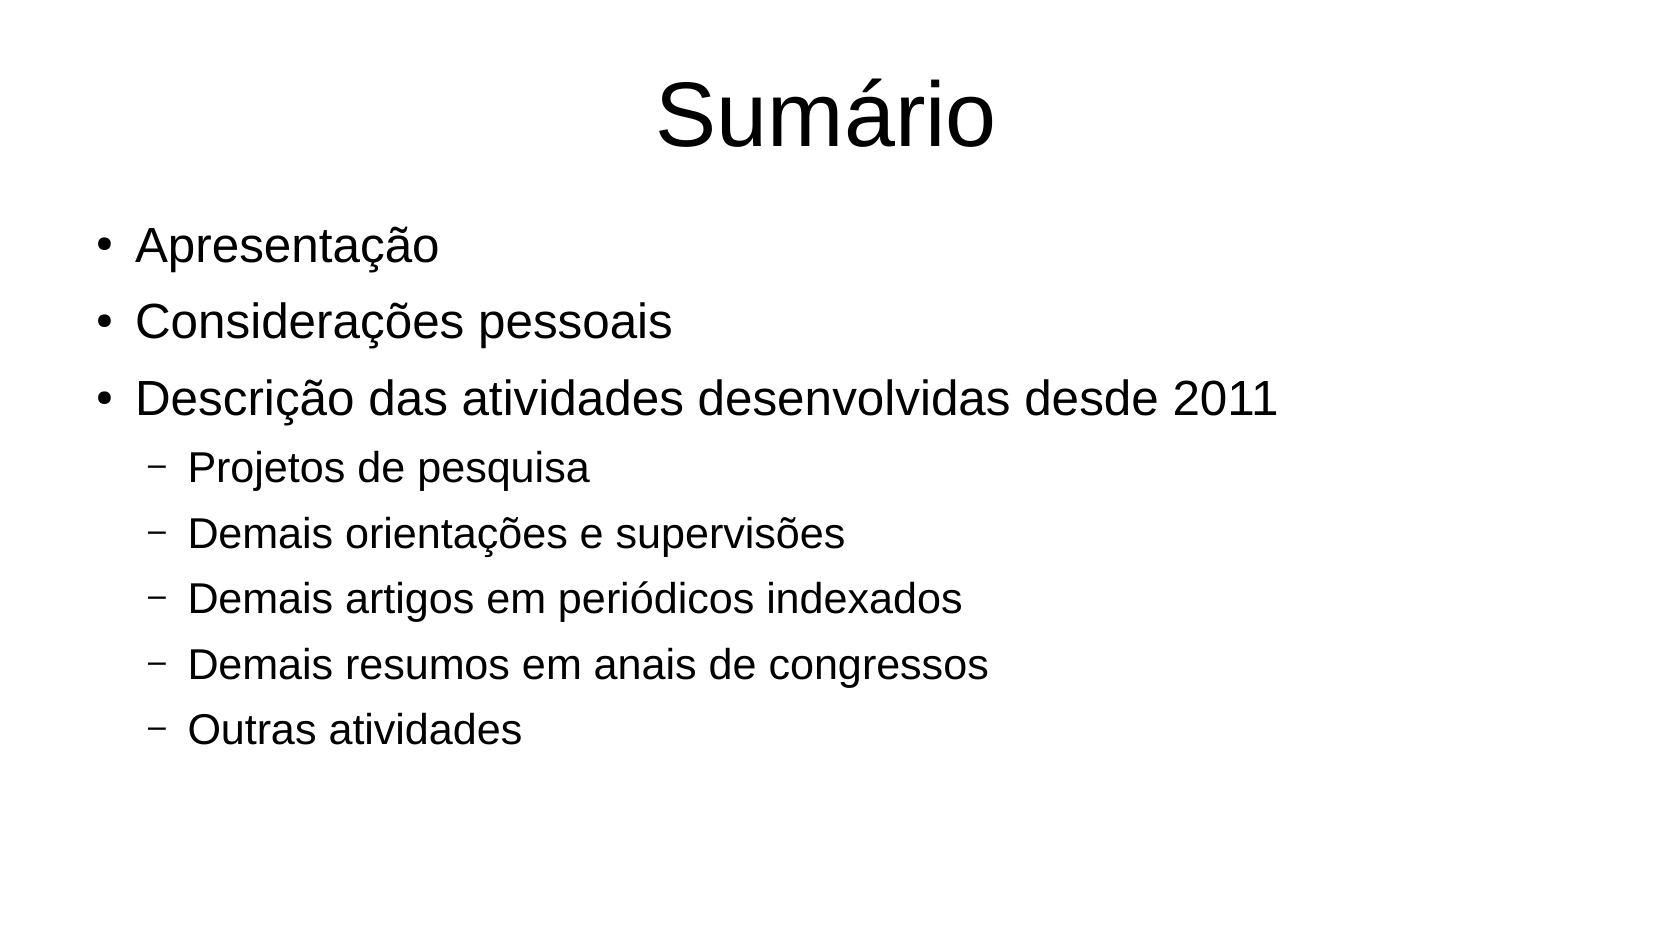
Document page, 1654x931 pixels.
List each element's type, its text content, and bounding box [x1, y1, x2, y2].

title Sumário [82, 37, 1571, 193]
list Apresentação Considerações pessoais Descrição das atividades desenvolvidas desde 2011 Projetos de pesquisa Demais orientações e supervisões Demais artigos em periódicos indexados Demais resumos em anais de congressos Outras atividades [82, 217, 1571, 758]
